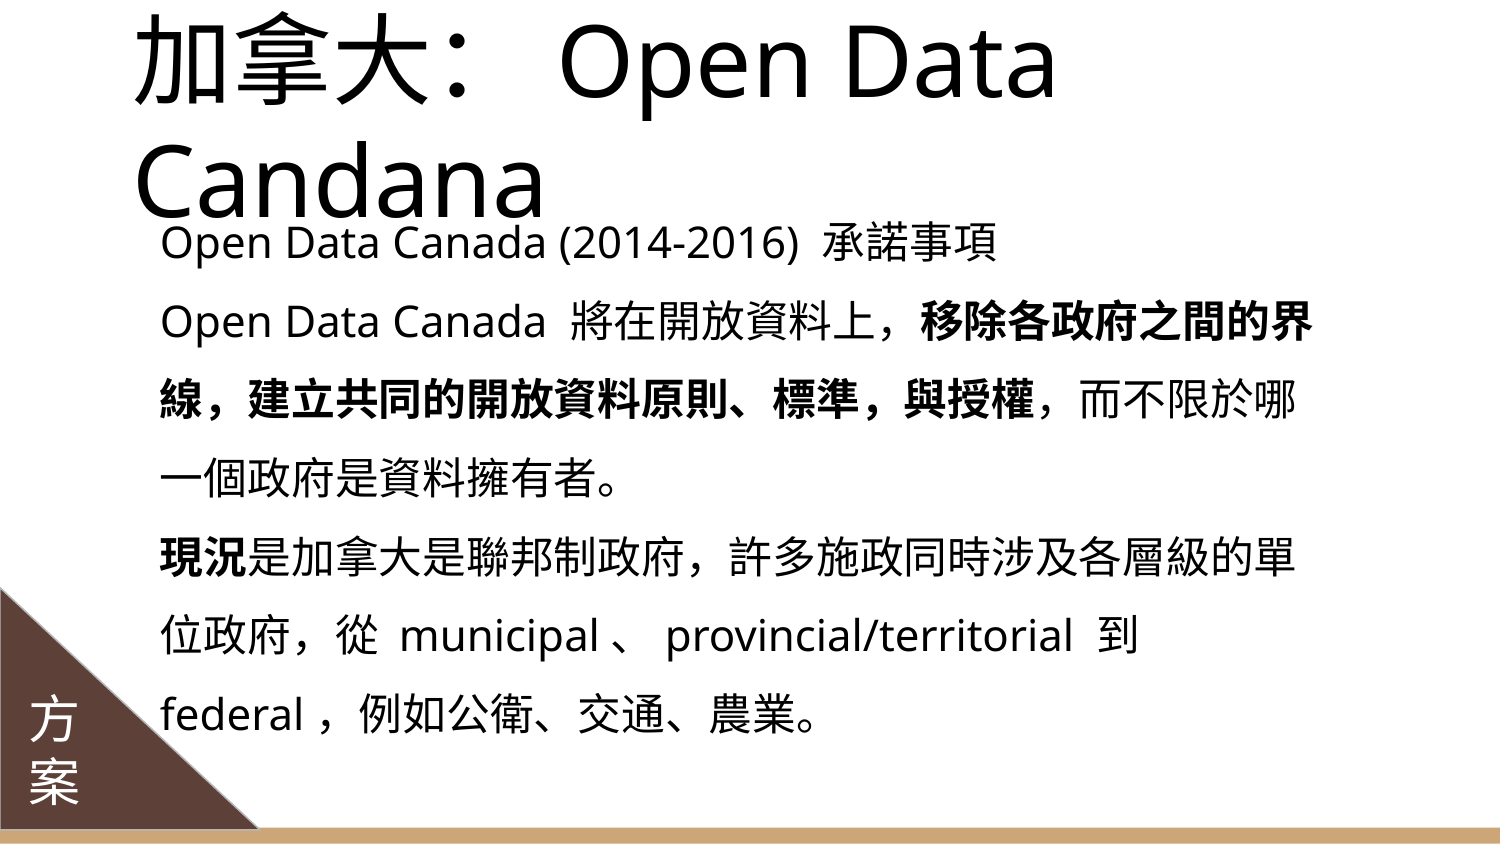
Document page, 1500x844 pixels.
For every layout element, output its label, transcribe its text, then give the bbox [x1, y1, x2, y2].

title Open Data Canada (2014-2016) 承諾事項 Open Data Canada 將在開放資料上，移除各政府之間的界線，建立共同的開放資料原則、標準，與授權，而不限於哪一個政府是資料擁有者。 現況是加拿大是聯邦制政府，許多施政同時涉及各層級的單位政府，從 municipal、provincial/territorial 到 federal，例如公衛、交通、農業。 [144, 256, 1355, 672]
text_box [0, 587, 261, 830]
text_box 方案 [13, 671, 111, 760]
title 加拿大：Open Data Candana [117, 0, 1383, 235]
